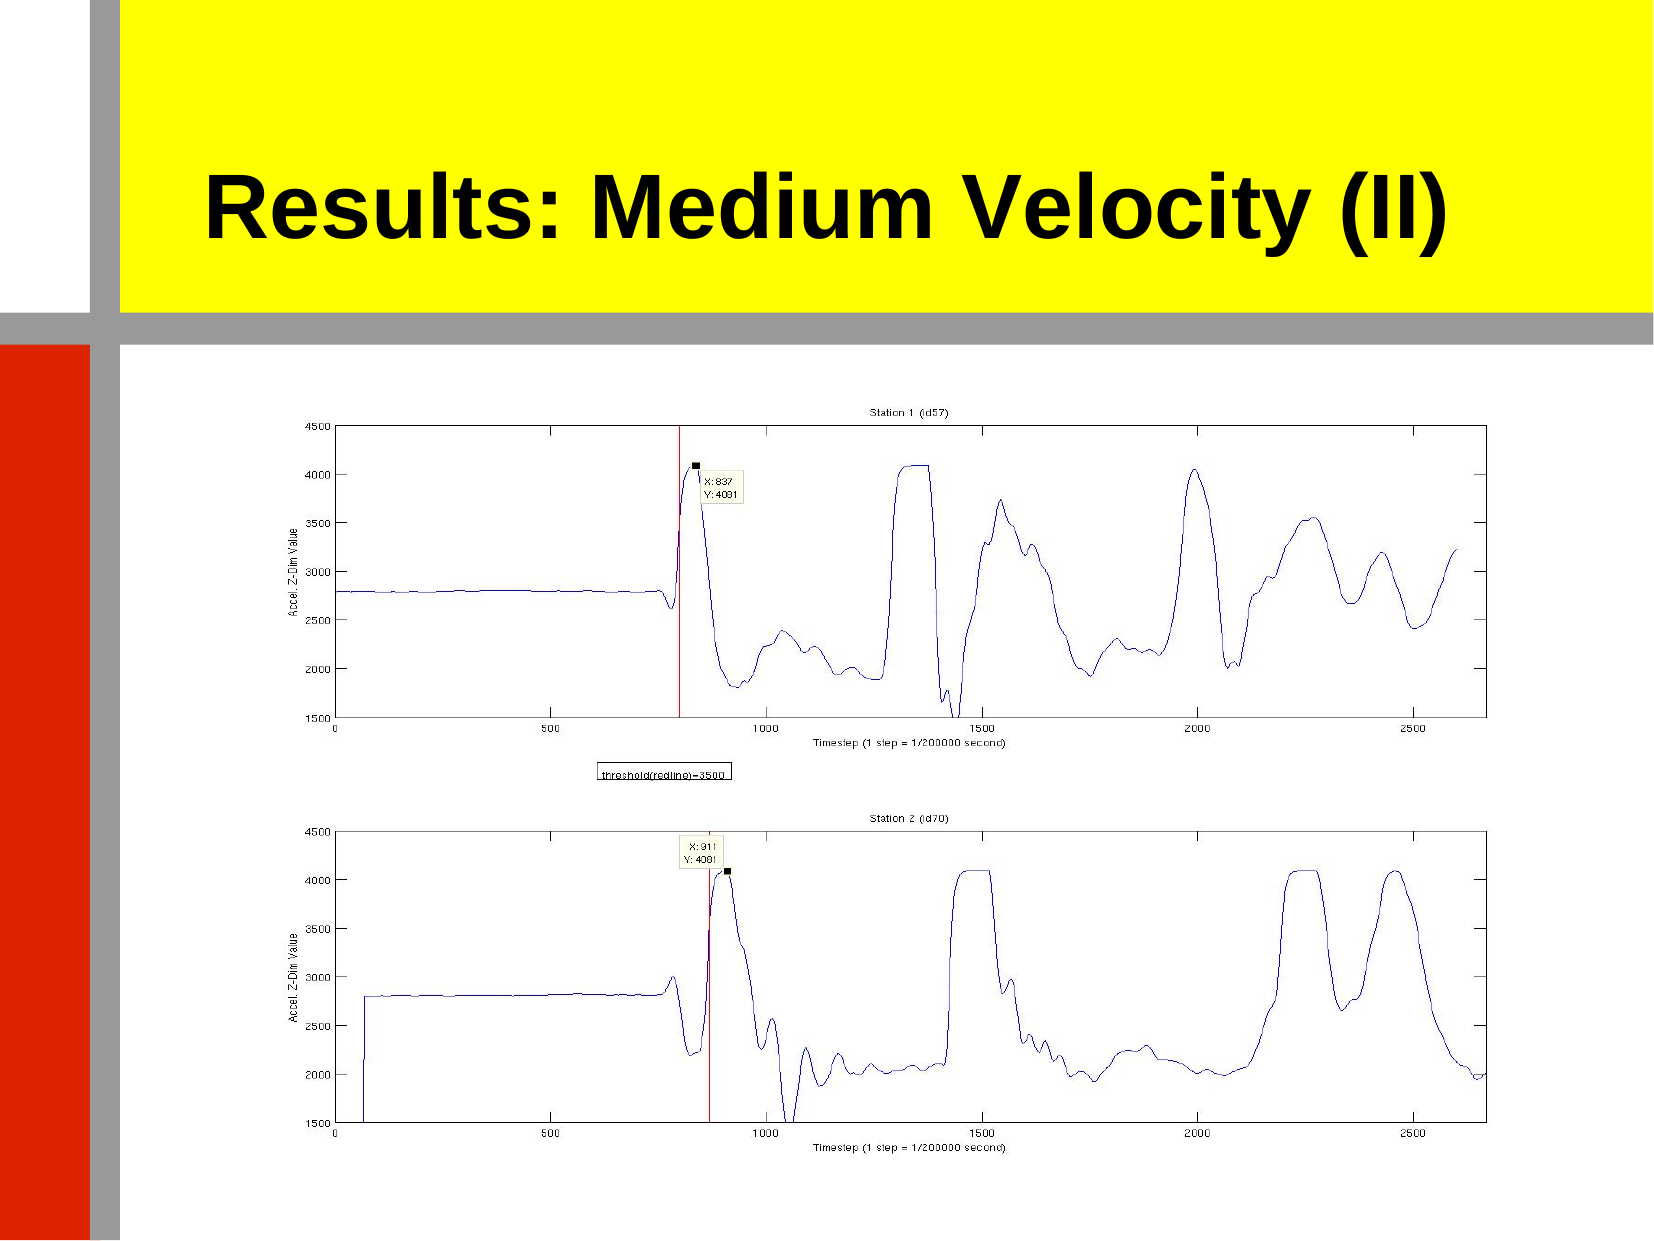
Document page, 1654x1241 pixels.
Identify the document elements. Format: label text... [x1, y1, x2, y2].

title Results: Medium Velocity (II) [121, 102, 1534, 311]
picture [141, 361, 1627, 1216]
